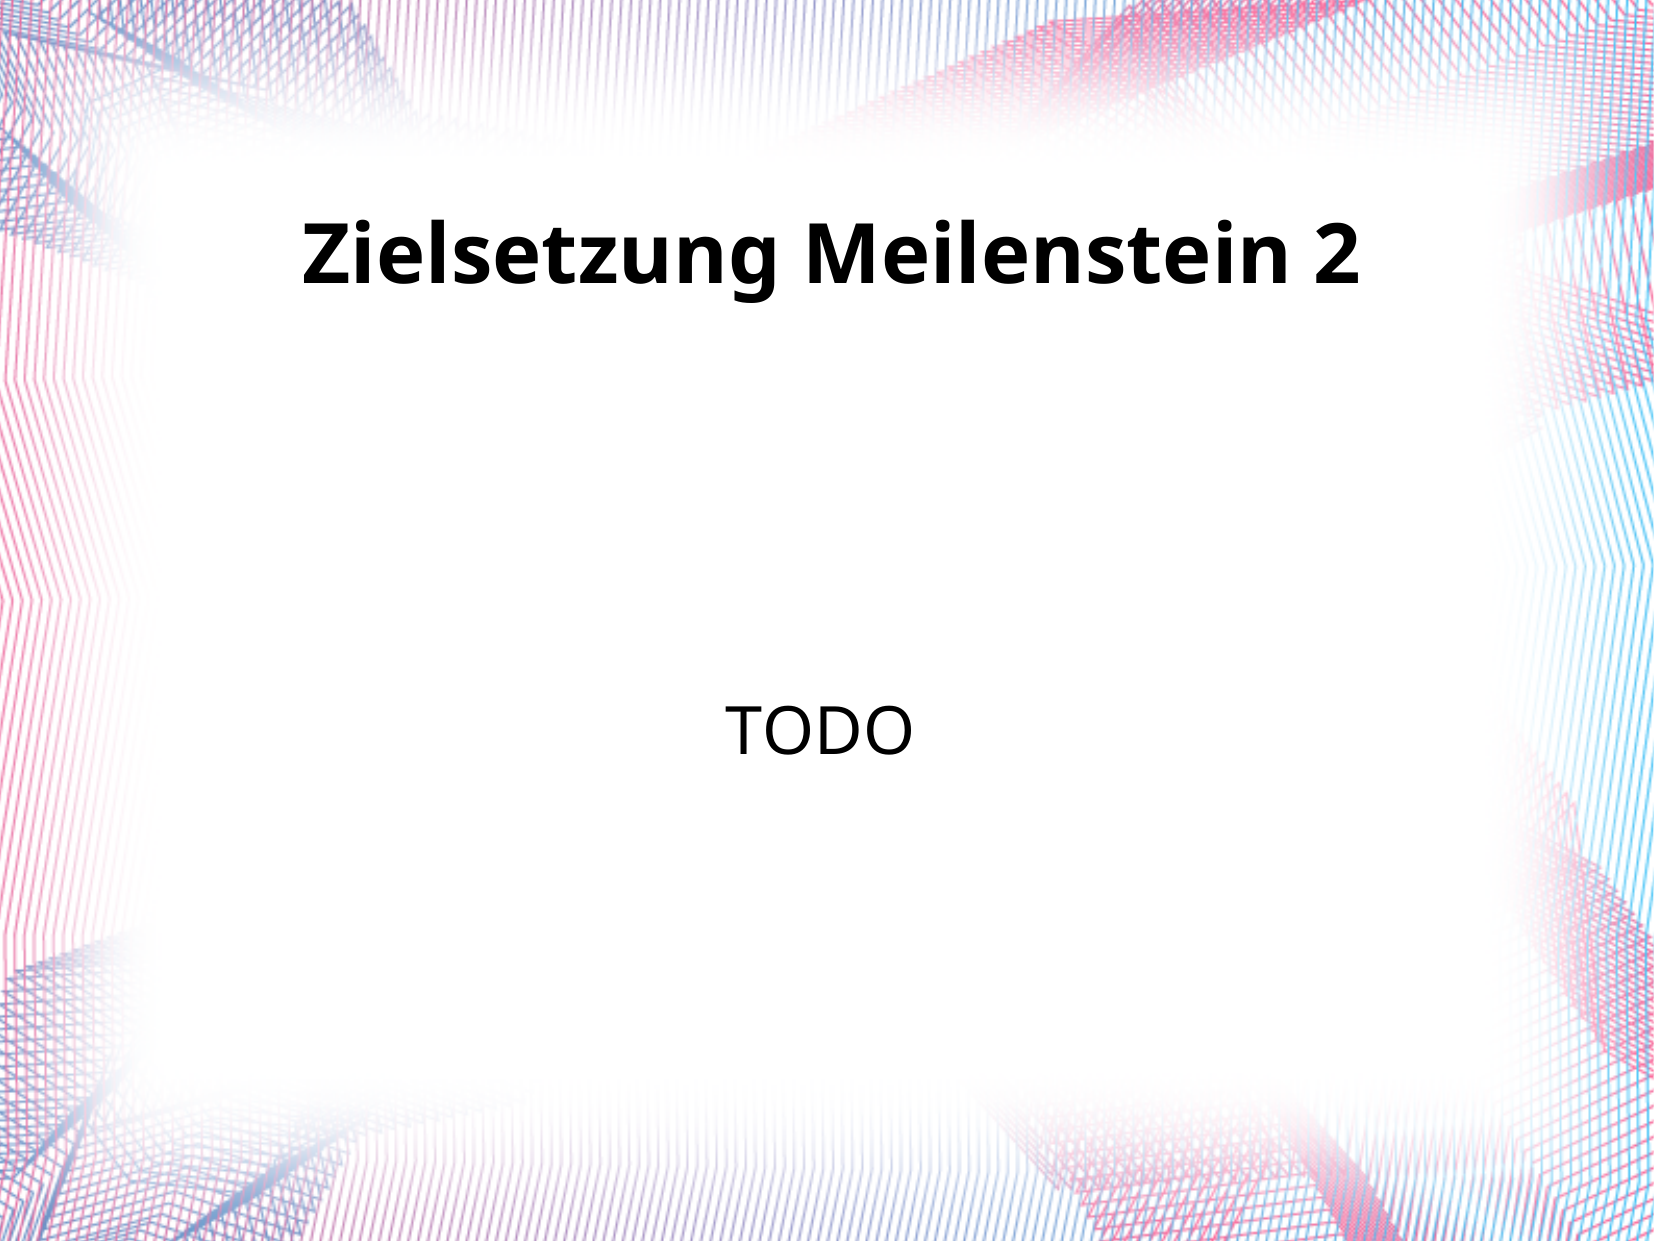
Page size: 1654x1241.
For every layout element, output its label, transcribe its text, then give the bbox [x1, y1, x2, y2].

picture [0, 0, 1654, 1241]
title Zielsetzung Meilenstein 2 [88, 147, 1577, 355]
subtitle TODO [76, 274, 1565, 1093]
